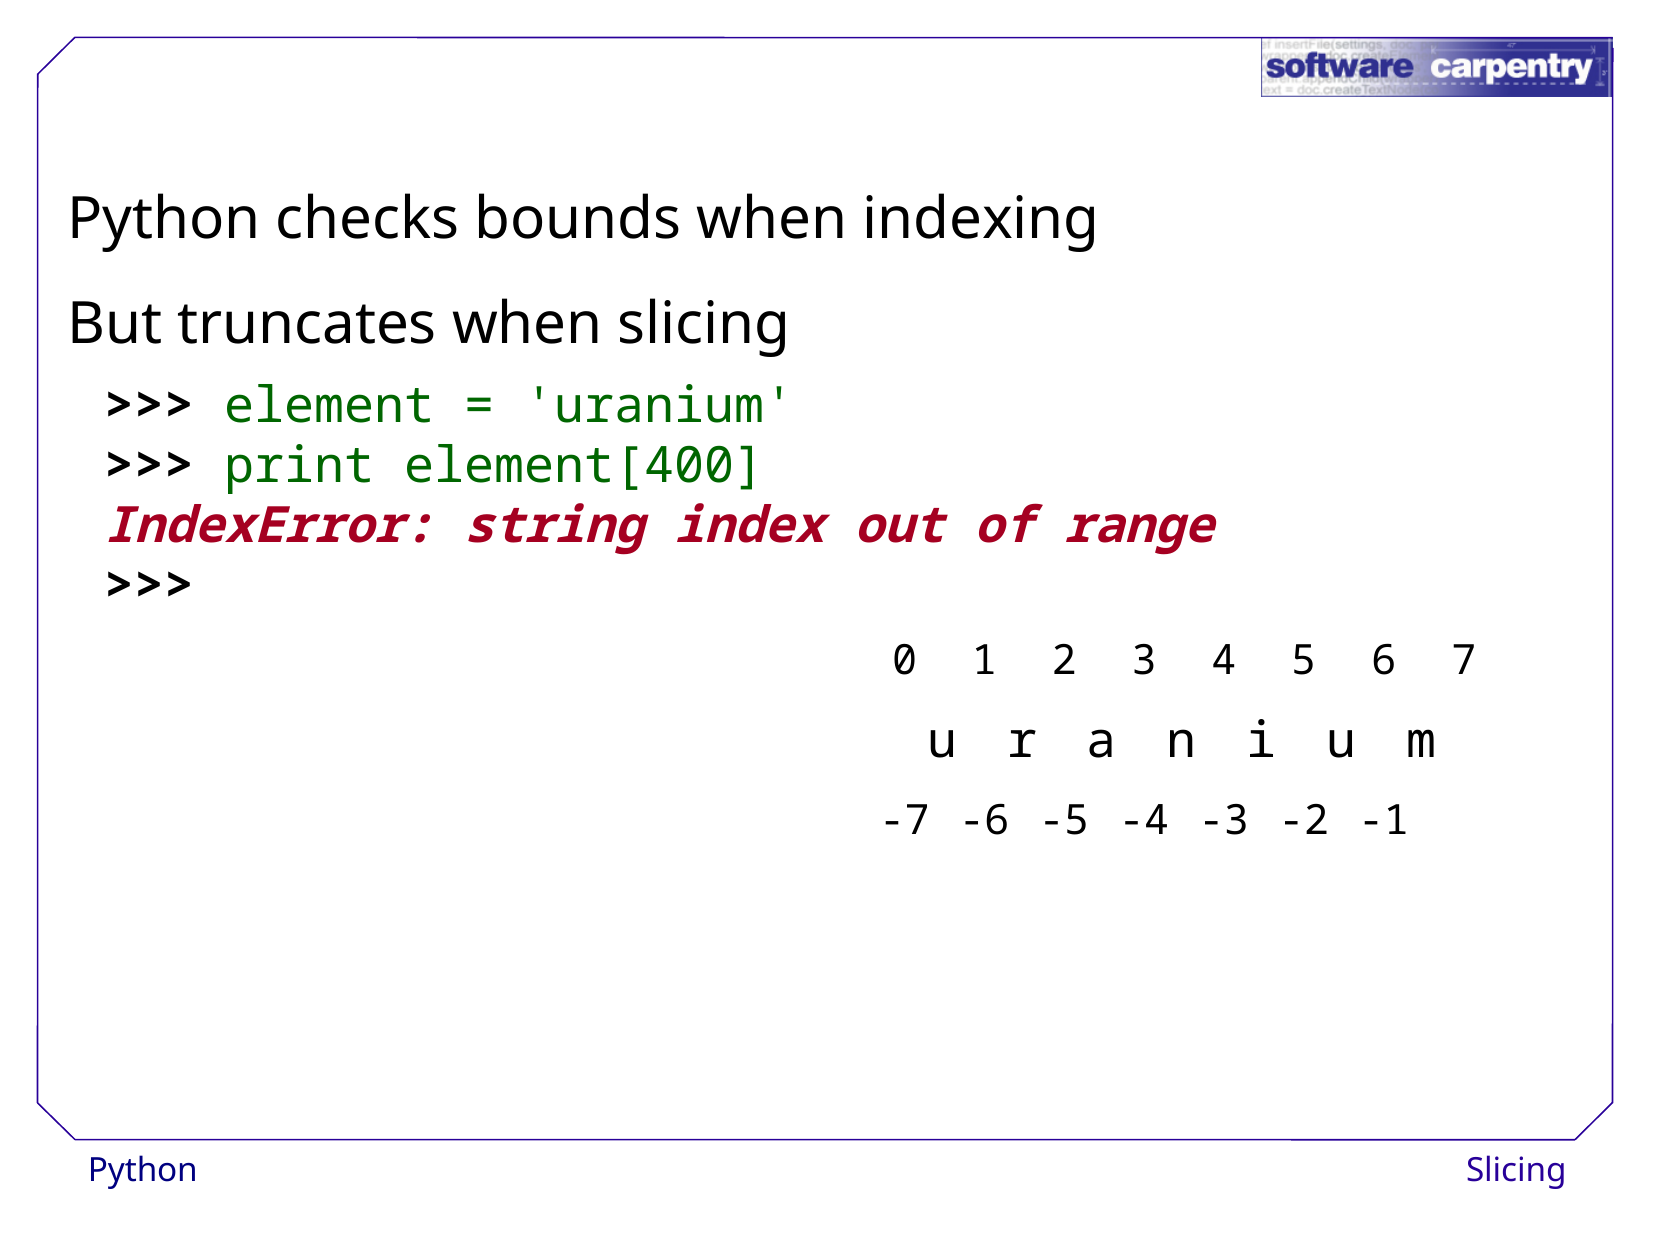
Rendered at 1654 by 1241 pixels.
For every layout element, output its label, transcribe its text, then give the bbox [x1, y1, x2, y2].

table_header 0 [865, 629, 945, 705]
table_header -6 [945, 790, 1024, 866]
table_header u [1302, 705, 1382, 780]
table_header r [982, 705, 1062, 780]
table_header -2 [1264, 790, 1344, 866]
table_header a [1062, 705, 1142, 780]
text_box Python checks bounds when indexing But truncates when slicing [52, 137, 1265, 364]
table_header m [1382, 705, 1461, 780]
table_header 6 [1344, 629, 1424, 705]
table_header 3 [1104, 629, 1184, 705]
table_header 7 [1424, 629, 1504, 705]
table_header n [1142, 705, 1222, 780]
table_header 1 [945, 629, 1024, 705]
table_header -4 [1104, 790, 1184, 866]
table_header -5 [1024, 790, 1104, 866]
picture [1261, 39, 1613, 97]
table_header u [902, 705, 982, 780]
text_box >>> element = 'uranium' >>> print element[400] IndexError: string index out of range >>> [89, 364, 827, 998]
table_header i [1222, 705, 1302, 780]
table_header -7 [865, 790, 945, 866]
table_header 4 [1184, 629, 1264, 705]
table_header 2 [1024, 629, 1104, 705]
table_header -3 [1184, 790, 1264, 866]
table_header -1 [1344, 790, 1424, 866]
table_header 5 [1264, 629, 1344, 705]
